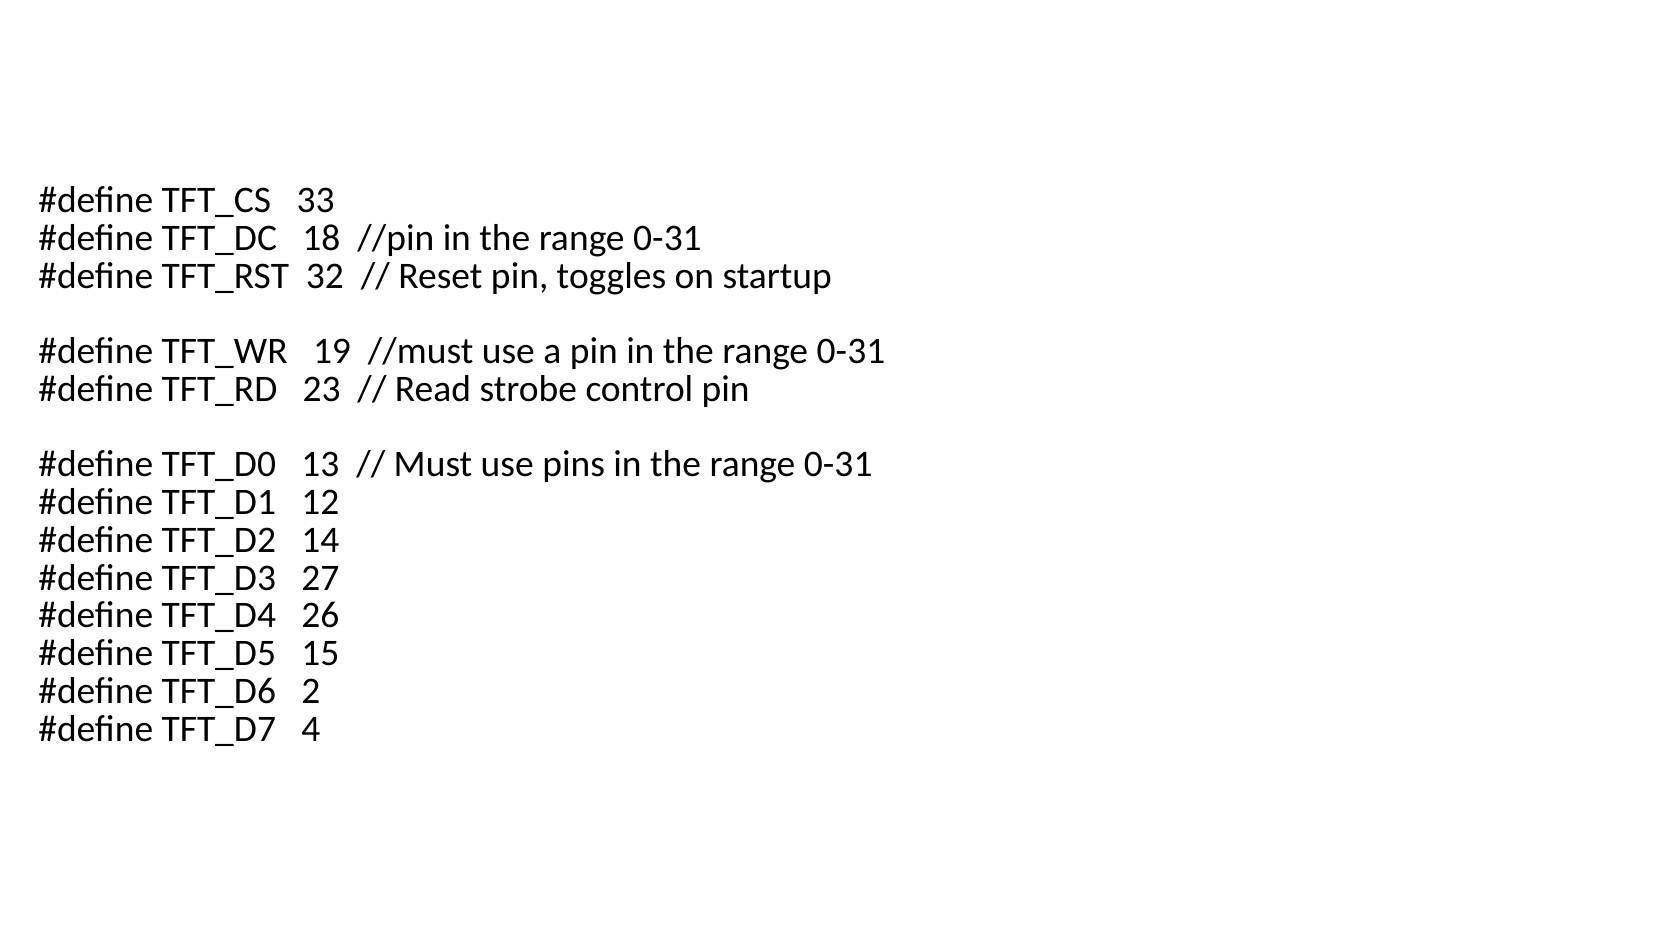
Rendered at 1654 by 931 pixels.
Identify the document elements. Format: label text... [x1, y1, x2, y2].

text_box #define TFT_CS 33 #define TFT_DC 18 //pin in the range 0-31 #define TFT_RST 32 // Reset pin, toggles on startup #define TFT_WR 19 //must use a pin in the range 0-31 #define TFT_RD 23 // Read strobe control pin #define TFT_D0 13 // Must use pins in the range 0-31 #define TFT_D1 12 #define TFT_D2 14 #define TFT_D3 27 #define TFT_D4 26 #define TFT_D5 15 #define TFT_D6 2 #define TFT_D7 4 [23, 177, 1111, 845]
